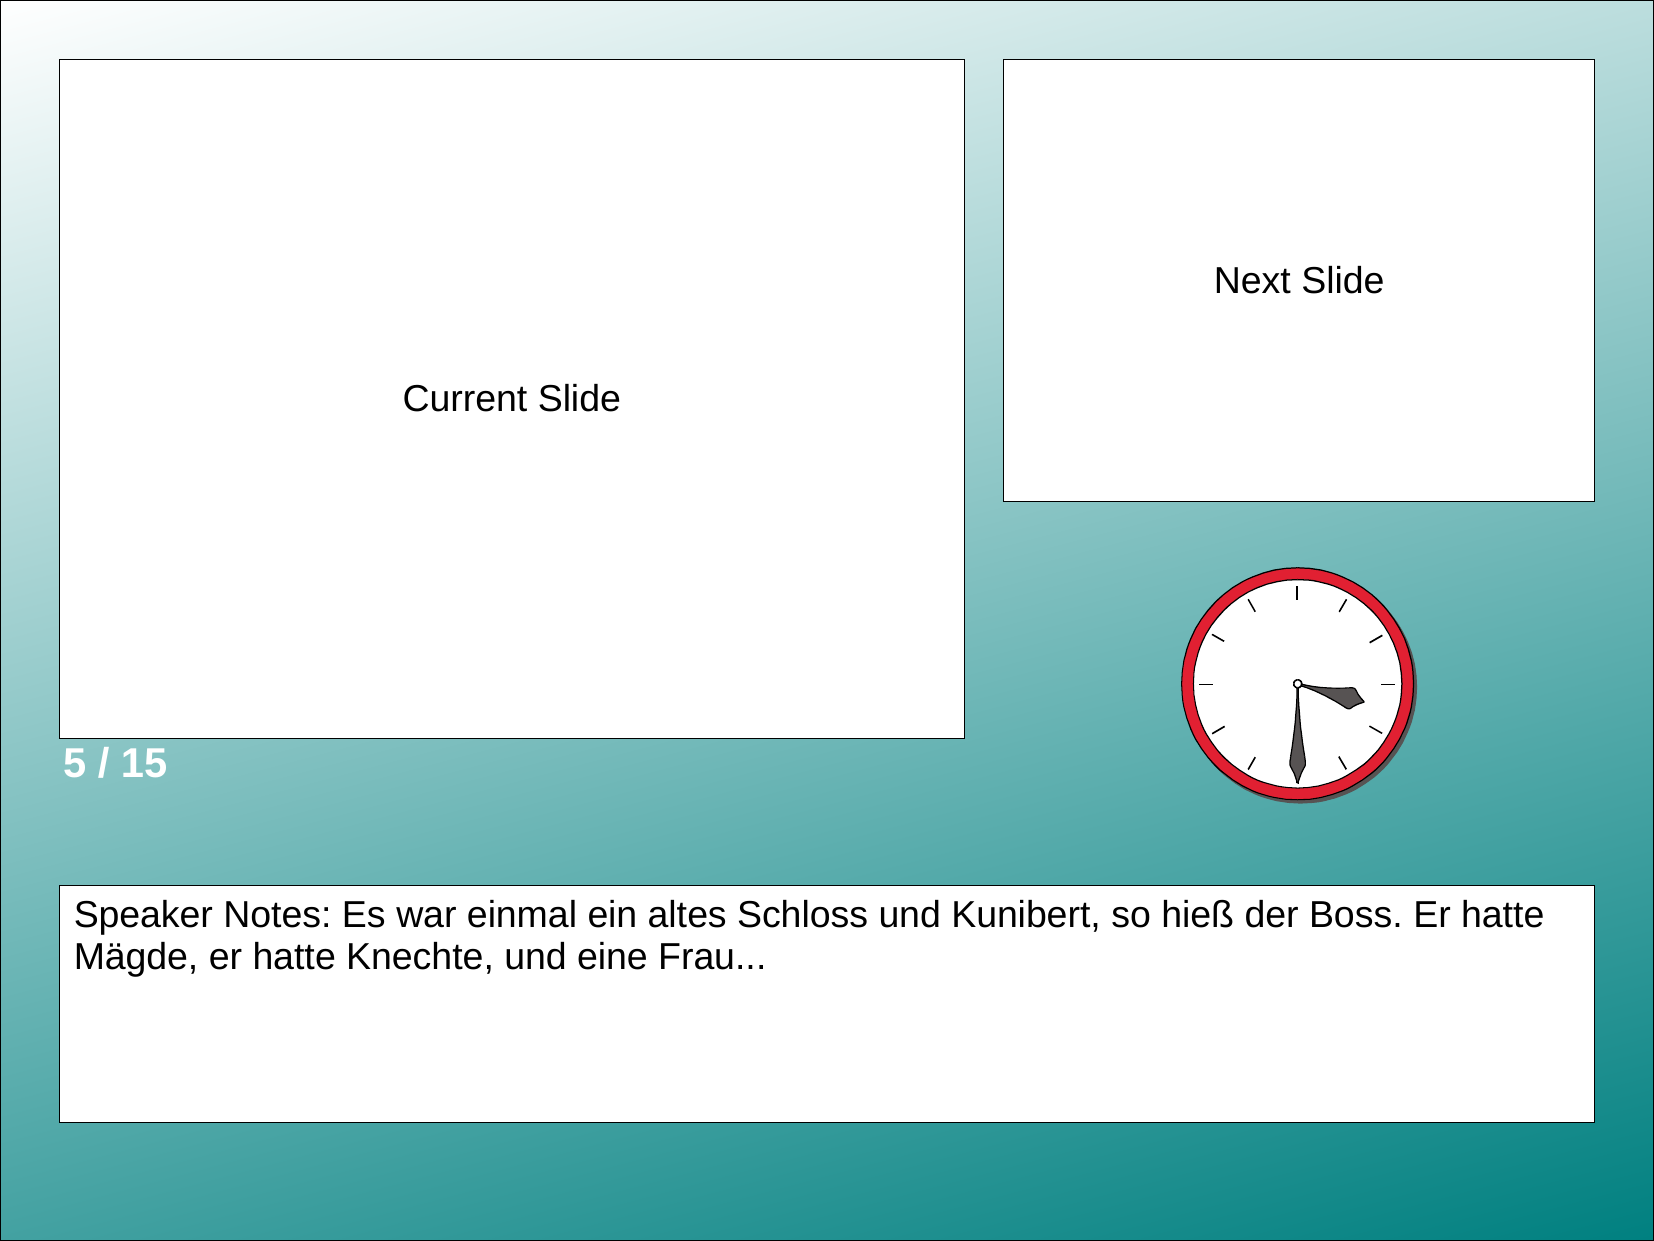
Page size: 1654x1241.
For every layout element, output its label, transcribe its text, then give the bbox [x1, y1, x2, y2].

picture [1181, 566, 1418, 804]
text_box 5 / 15 [41, 732, 189, 821]
text_box Next Slide [1003, 59, 1595, 502]
text_box [0, 0, 1654, 1241]
text_box Current Slide [59, 59, 965, 739]
text_box Speaker Notes: Es war einmal ein altes Schloss und Kunibert, so hieß der Boss. Er hatte Mägde, er hatte Knechte, und eine Frau... [59, 885, 1595, 1123]
